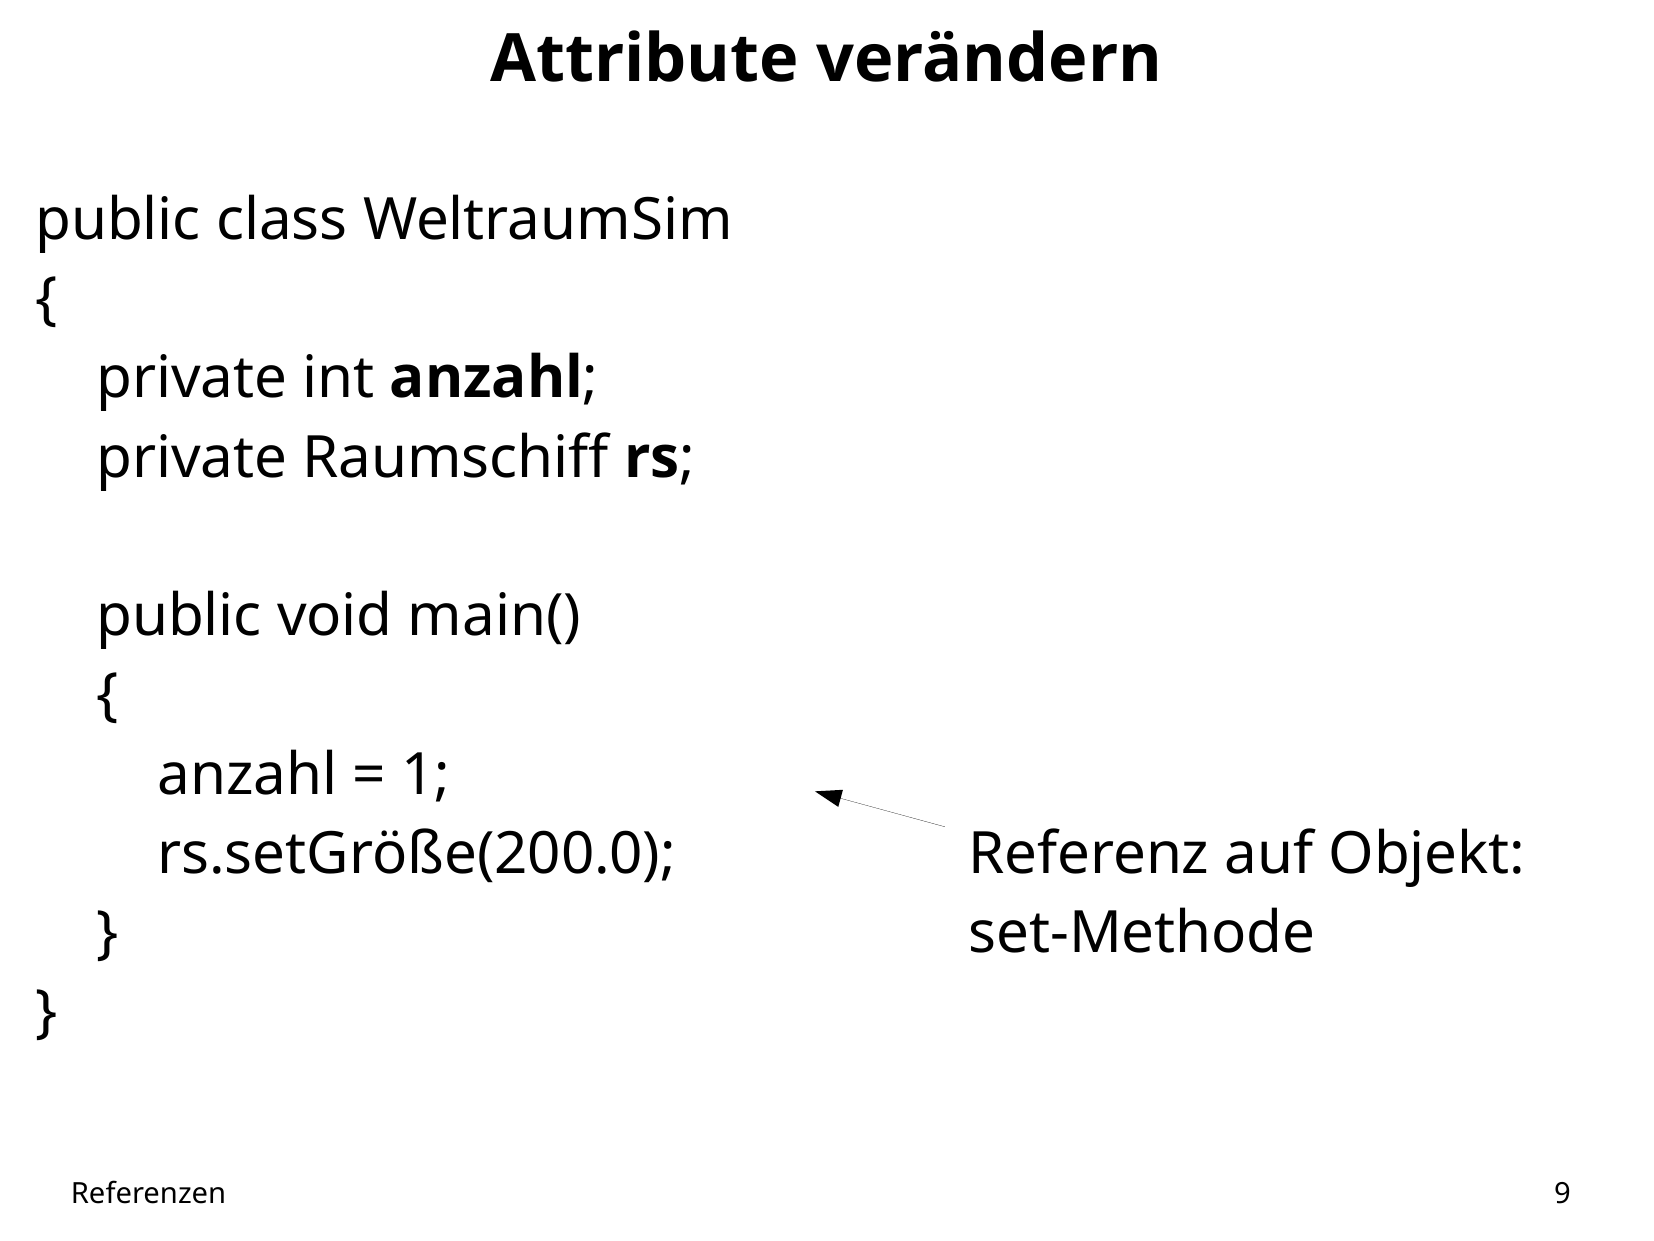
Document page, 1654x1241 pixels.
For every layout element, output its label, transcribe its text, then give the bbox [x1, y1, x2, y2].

list public class WeltraumSim { private int anzahl; private Raumschiff rs; public void main() { anzahl = 1; rs.setGröße(200.0); } } [35, 177, 839, 1158]
title Attribute verändern [0, 5, 1654, 107]
list Referenz auf Objekt: set-Methode [968, 177, 1607, 1158]
